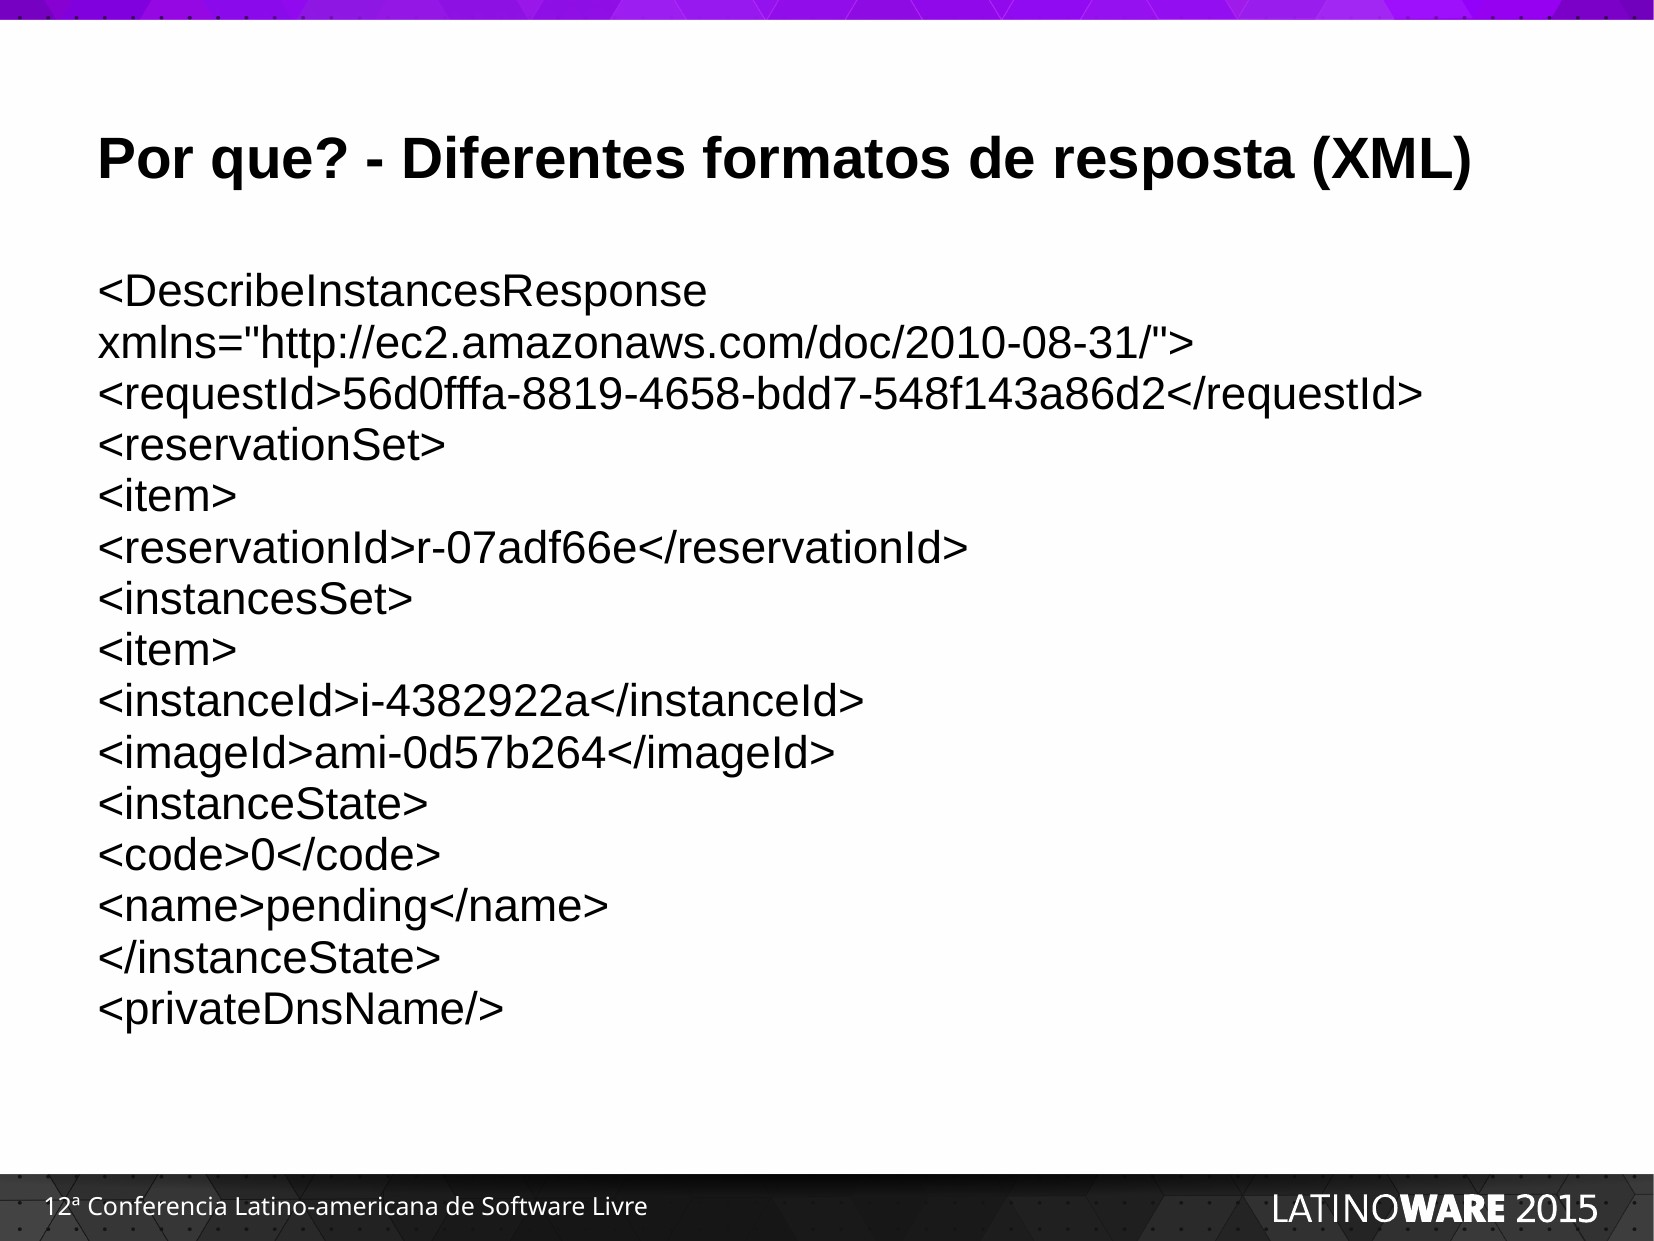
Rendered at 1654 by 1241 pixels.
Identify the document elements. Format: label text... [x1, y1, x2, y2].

text_box Por que? - Diferentes formatos de resposta (XML) <DescribeInstancesResponse xmlns="http://ec2.amazonaws.com/doc/2010-08-31/"> <requestId>56d0fffa-8819-4658-bdd7-548f143a86d2</requestId> <reservationSet> <item> <reservationId>r-07adf66e</reservationId> <instancesSet> <item> <instanceId>i-4382922a</instanceId> <imageId>ami-0d57b264</imageId> <instanceState> <code>0</code> <name>pending</name> </instanceState> <privateDnsName/> [82, 118, 1571, 1117]
text_box 12ª Conferencia Latino-americana de Software Livre [28, 1181, 1127, 1239]
picture [0, 0, 1654, 1241]
